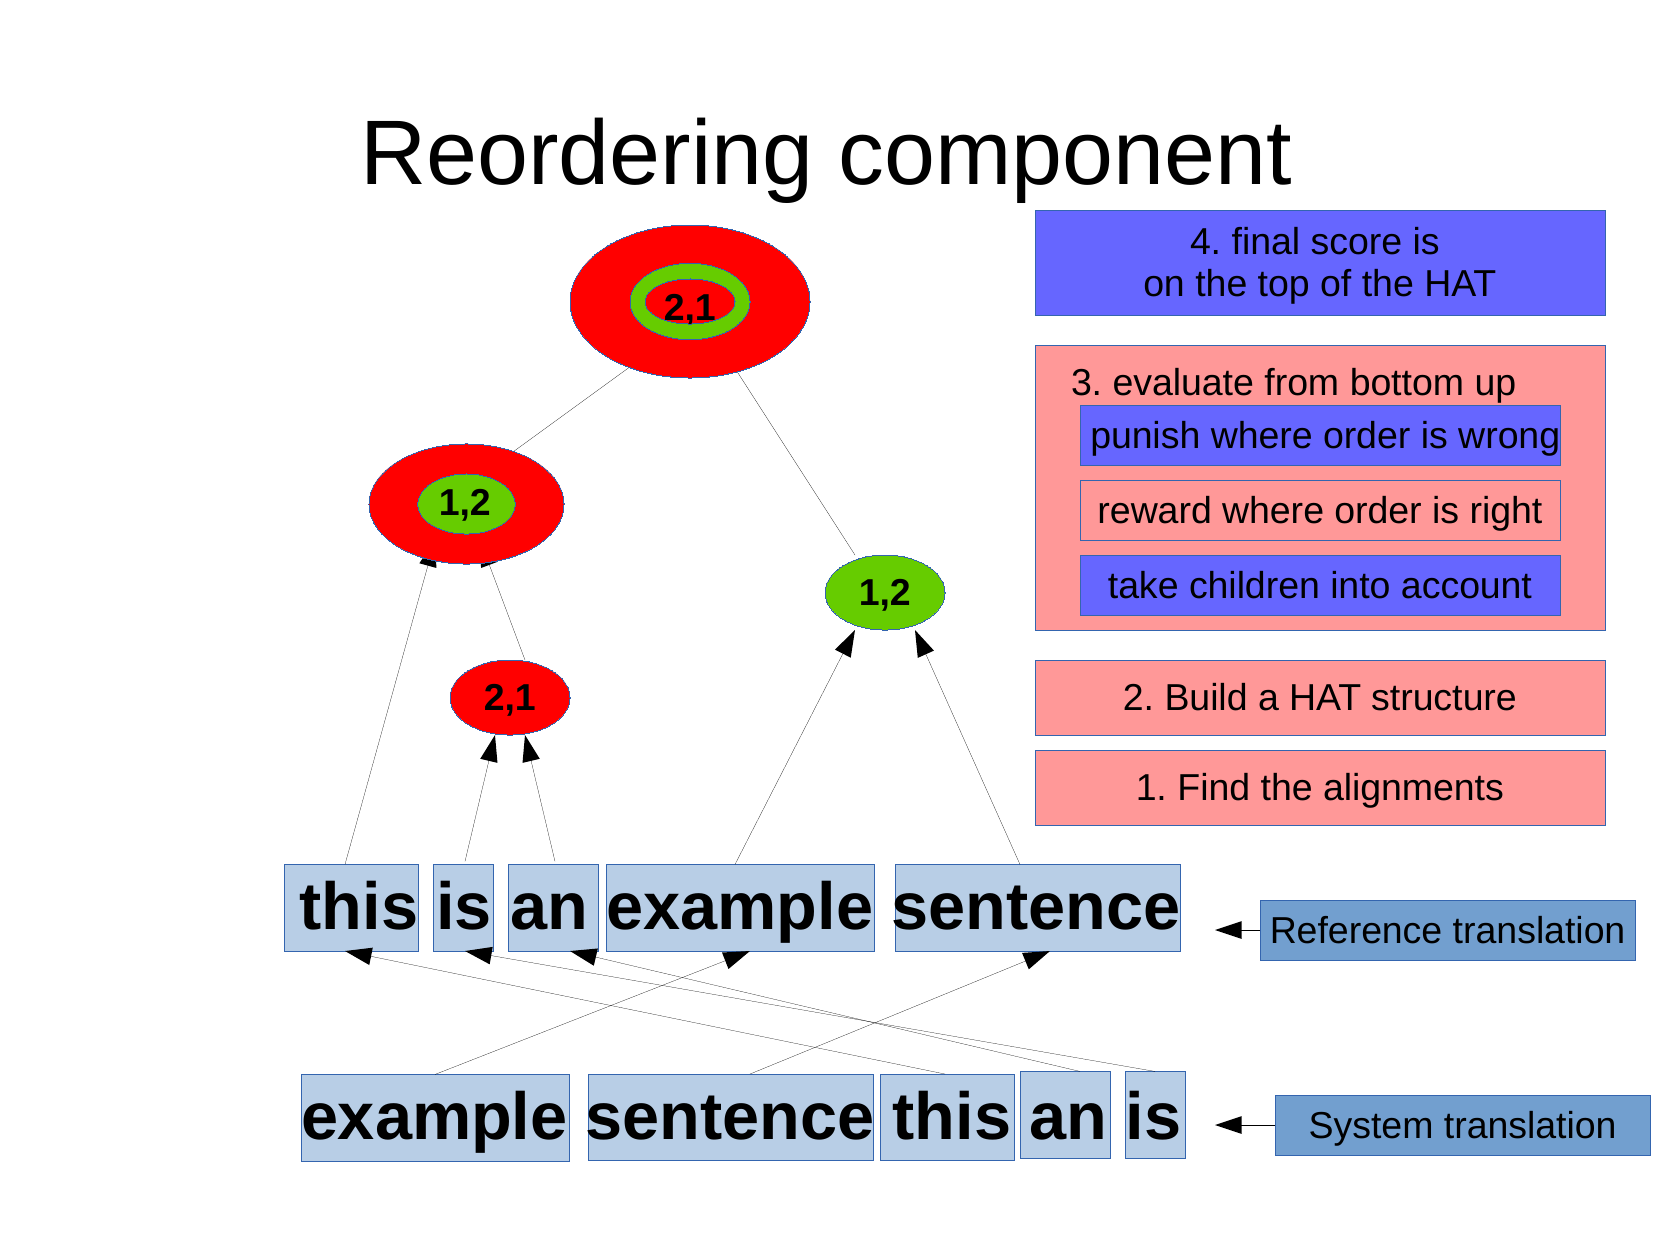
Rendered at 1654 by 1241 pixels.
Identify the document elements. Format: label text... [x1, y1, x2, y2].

text_box example sentence this an is [286, 1071, 1201, 1162]
text_box 4. final score is on the top of the HAT [1035, 210, 1606, 316]
text_box this is an example sentence [285, 861, 1199, 952]
text_box 2. Build a HAT structure [1035, 660, 1606, 736]
text_box 2,1 [646, 280, 734, 323]
text_box 1,2 [825, 555, 946, 631]
text_box 1. Find the alignments [1035, 750, 1606, 826]
text_box [570, 225, 811, 379]
text_box 2,1 [450, 660, 571, 736]
text_box punish where order is wrong [1080, 405, 1561, 466]
text_box [368, 443, 565, 565]
text_box System translation [1275, 1095, 1651, 1156]
text_box take children into account [1080, 555, 1561, 616]
text_box Reference translation [1260, 900, 1636, 961]
text_box 3. evaluate from bottom up [1035, 345, 1606, 631]
text_box reward where order is right [1080, 480, 1561, 541]
title Reordering component [82, 49, 1571, 257]
text_box 1,2 [418, 474, 515, 534]
